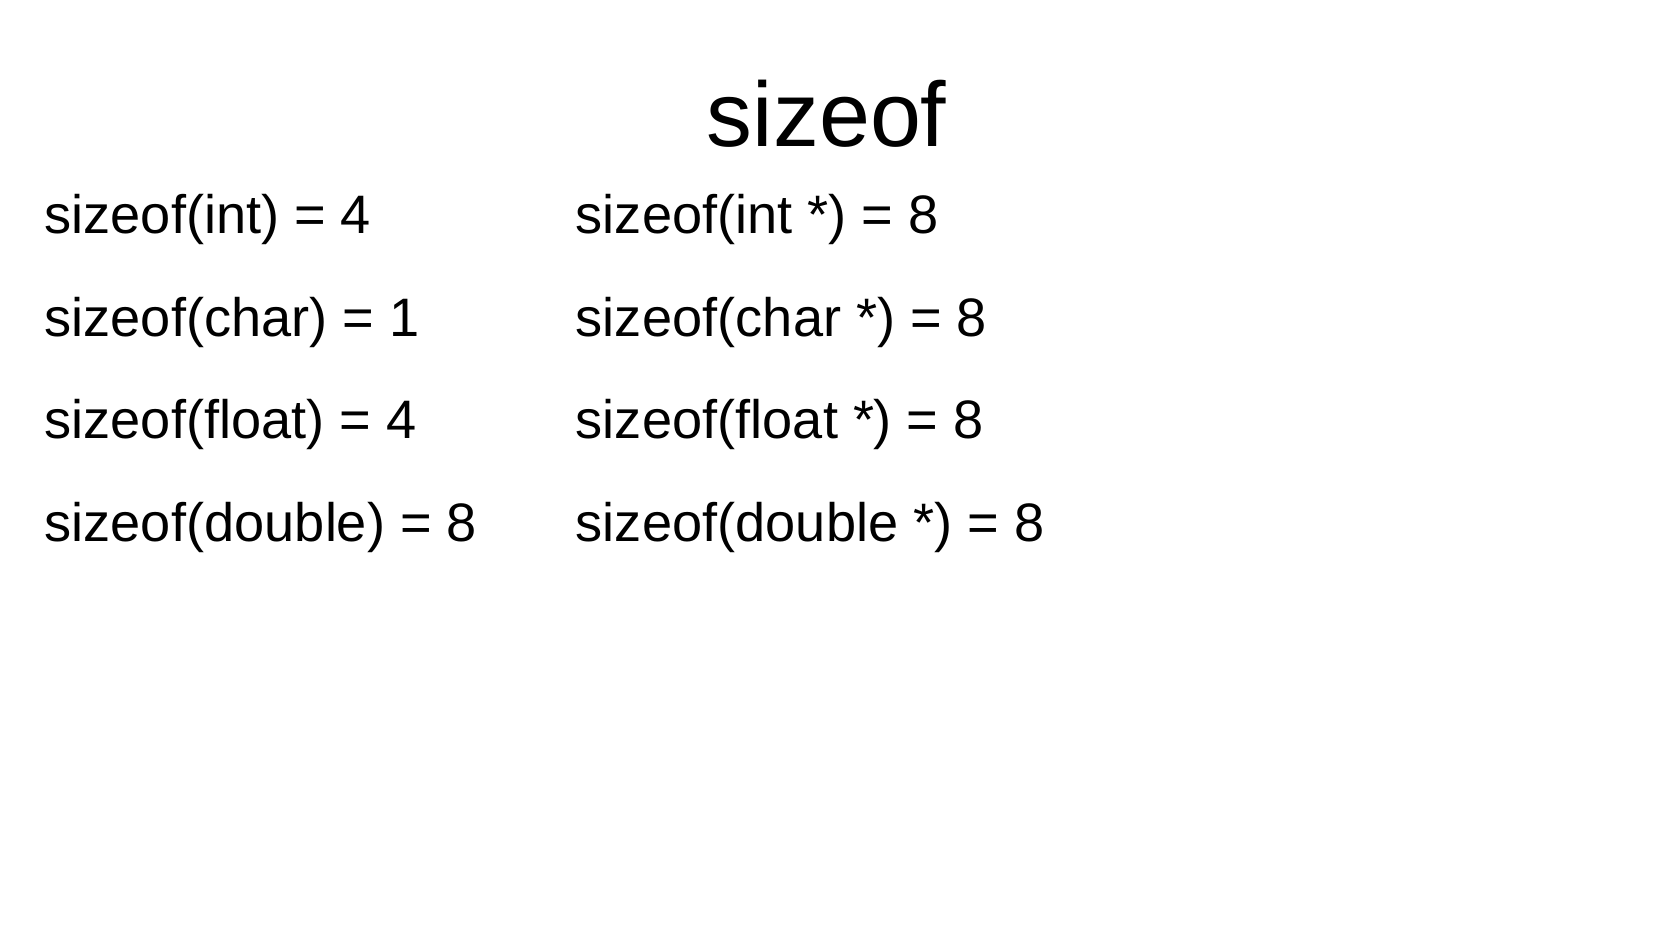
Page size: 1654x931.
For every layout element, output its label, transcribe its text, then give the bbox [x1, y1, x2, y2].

text_box sizeof(int) = 4 sizeof(char) = 1 sizeof(float) = 4 sizeof(double) = 8 [29, 177, 561, 561]
text_box sizeof(int *) = 8 sizeof(char *) = 8 sizeof(float *) = 8 sizeof(double *) = 8 [561, 177, 1182, 561]
title sizeof [82, 37, 1571, 193]
